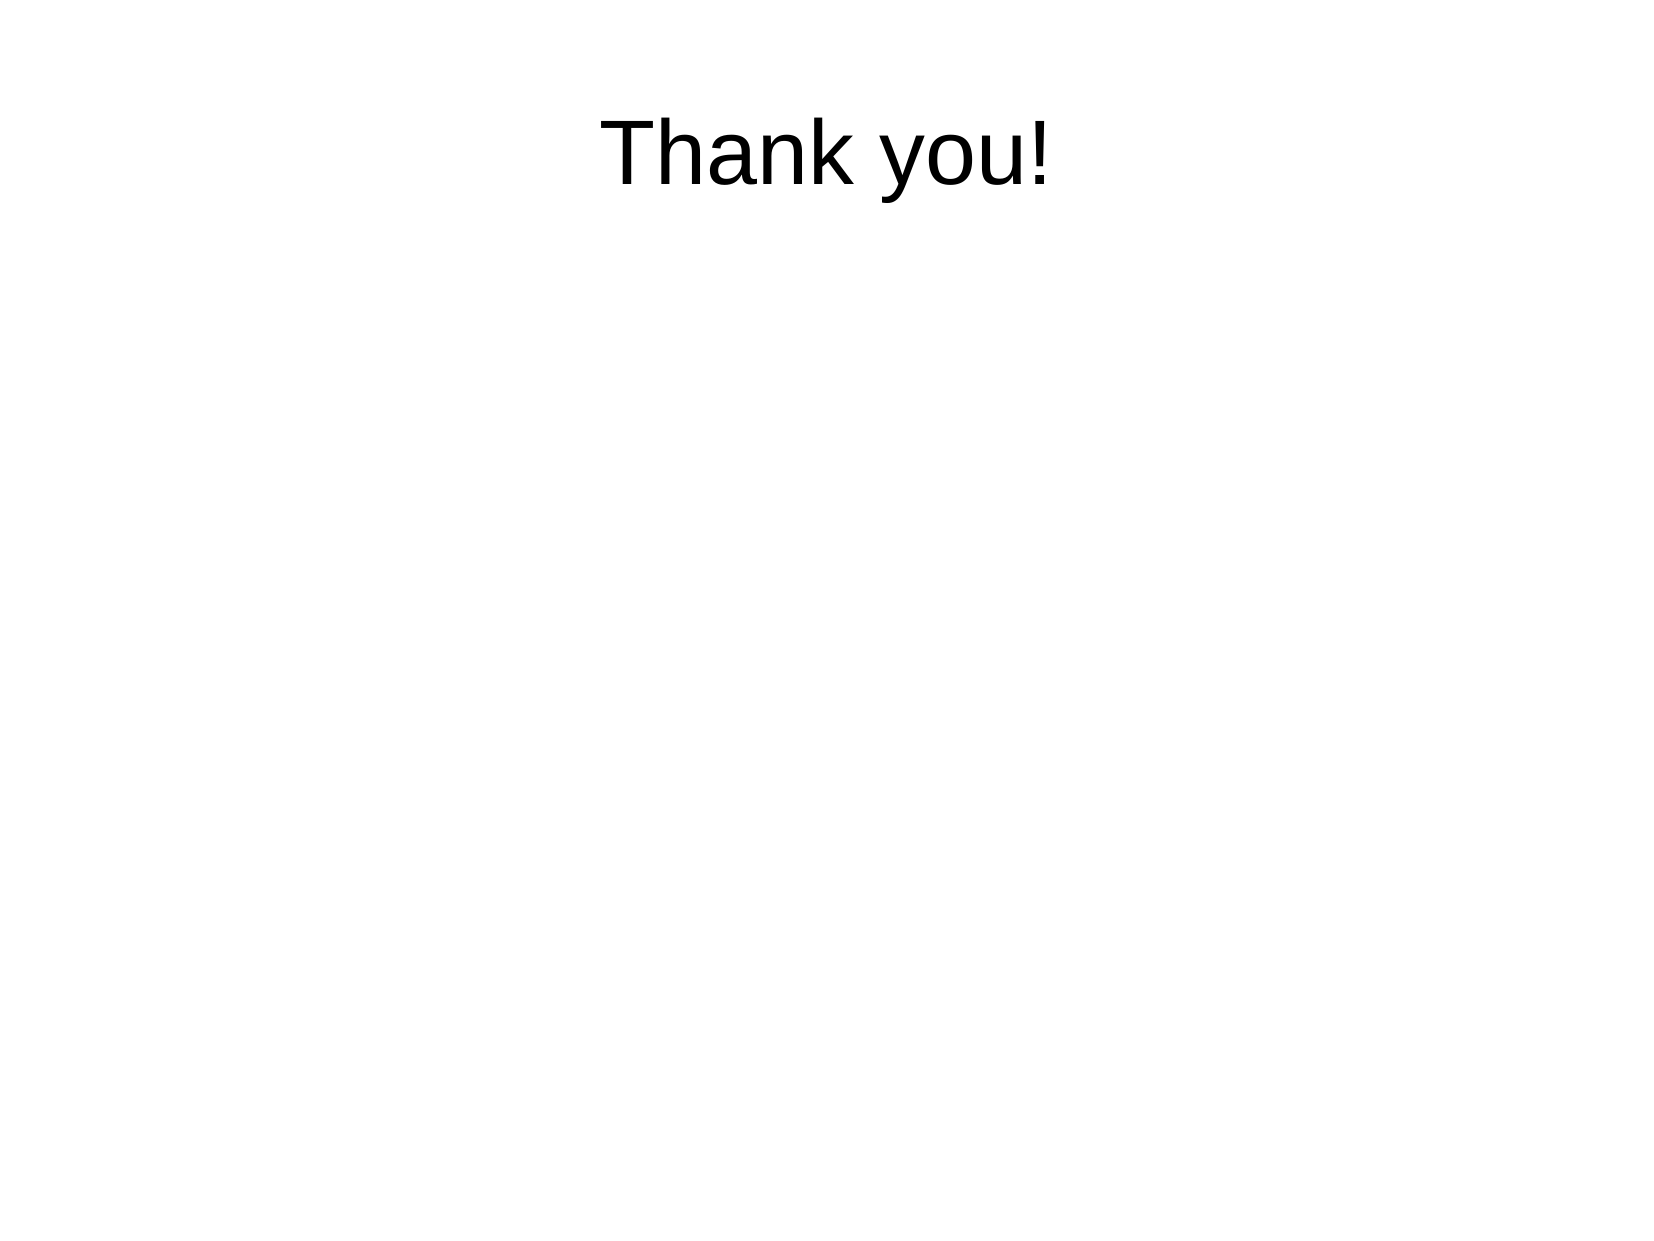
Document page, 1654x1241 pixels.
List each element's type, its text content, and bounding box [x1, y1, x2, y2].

title Thank you! [82, 49, 1571, 257]
